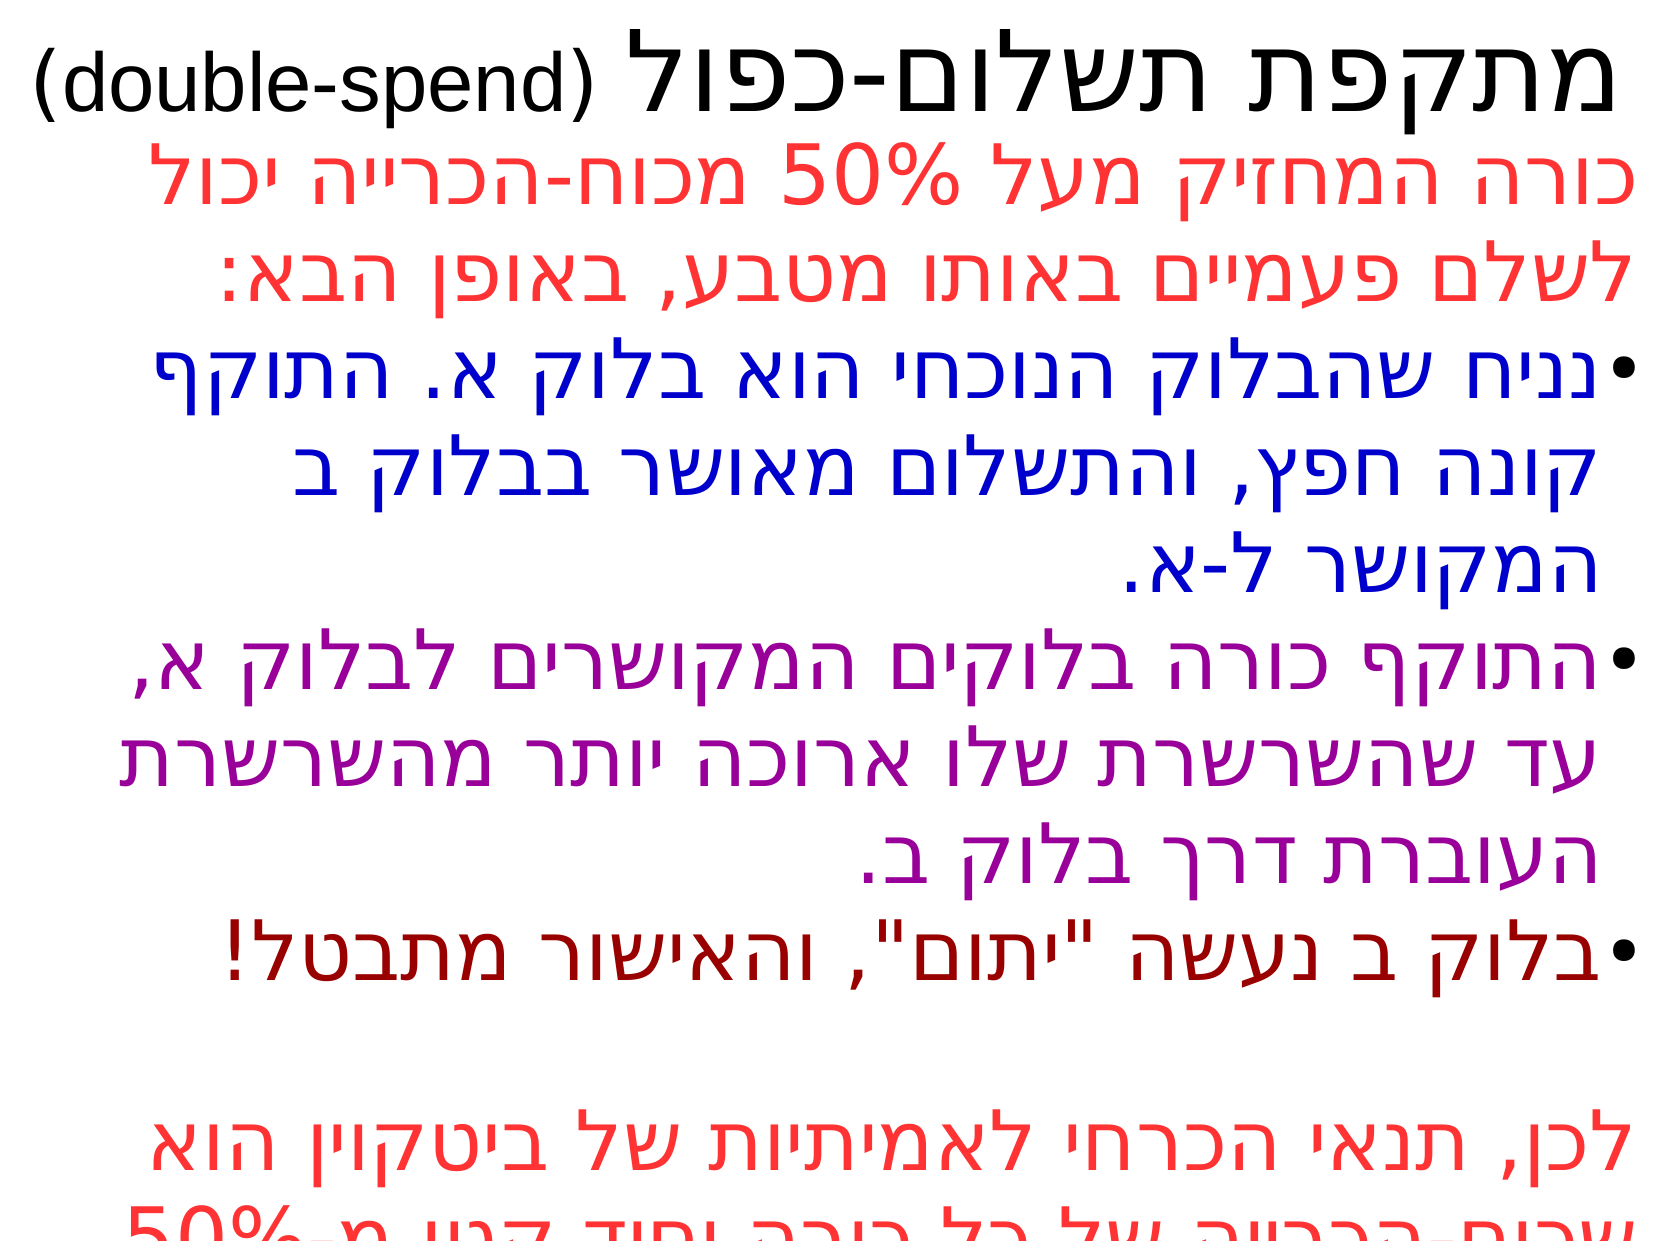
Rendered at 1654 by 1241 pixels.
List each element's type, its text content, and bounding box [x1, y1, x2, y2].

text_box כורה המחזיק מעל 50% מכוח-הכרייה יכול לשלם פעמיים באותו מטבע, באופן הבא: נניח שהבלוק הנוכחי הוא בלוק א. התוקף קונה חפץ, והתשלום מאושר בבלוק ב המקושר ל-א. התוקף כורה בלוקים המקושרים לבלוק א, עד שהשרשרת שלו ארוכה יותר מהשרשרת העוברת דרך בלוק ב. בלוק ב נעשה "יתום", והאישור מתבטל! לכן, תנאי הכרחי לאמיתיות של ביטקוין הוא שכוח-הכרייה של כל כורה יחיד קטן מ-50%. [0, 120, 1654, 1222]
text_box מתקפת תשלום-כפול (double-spend) [0, 0, 1654, 120]
